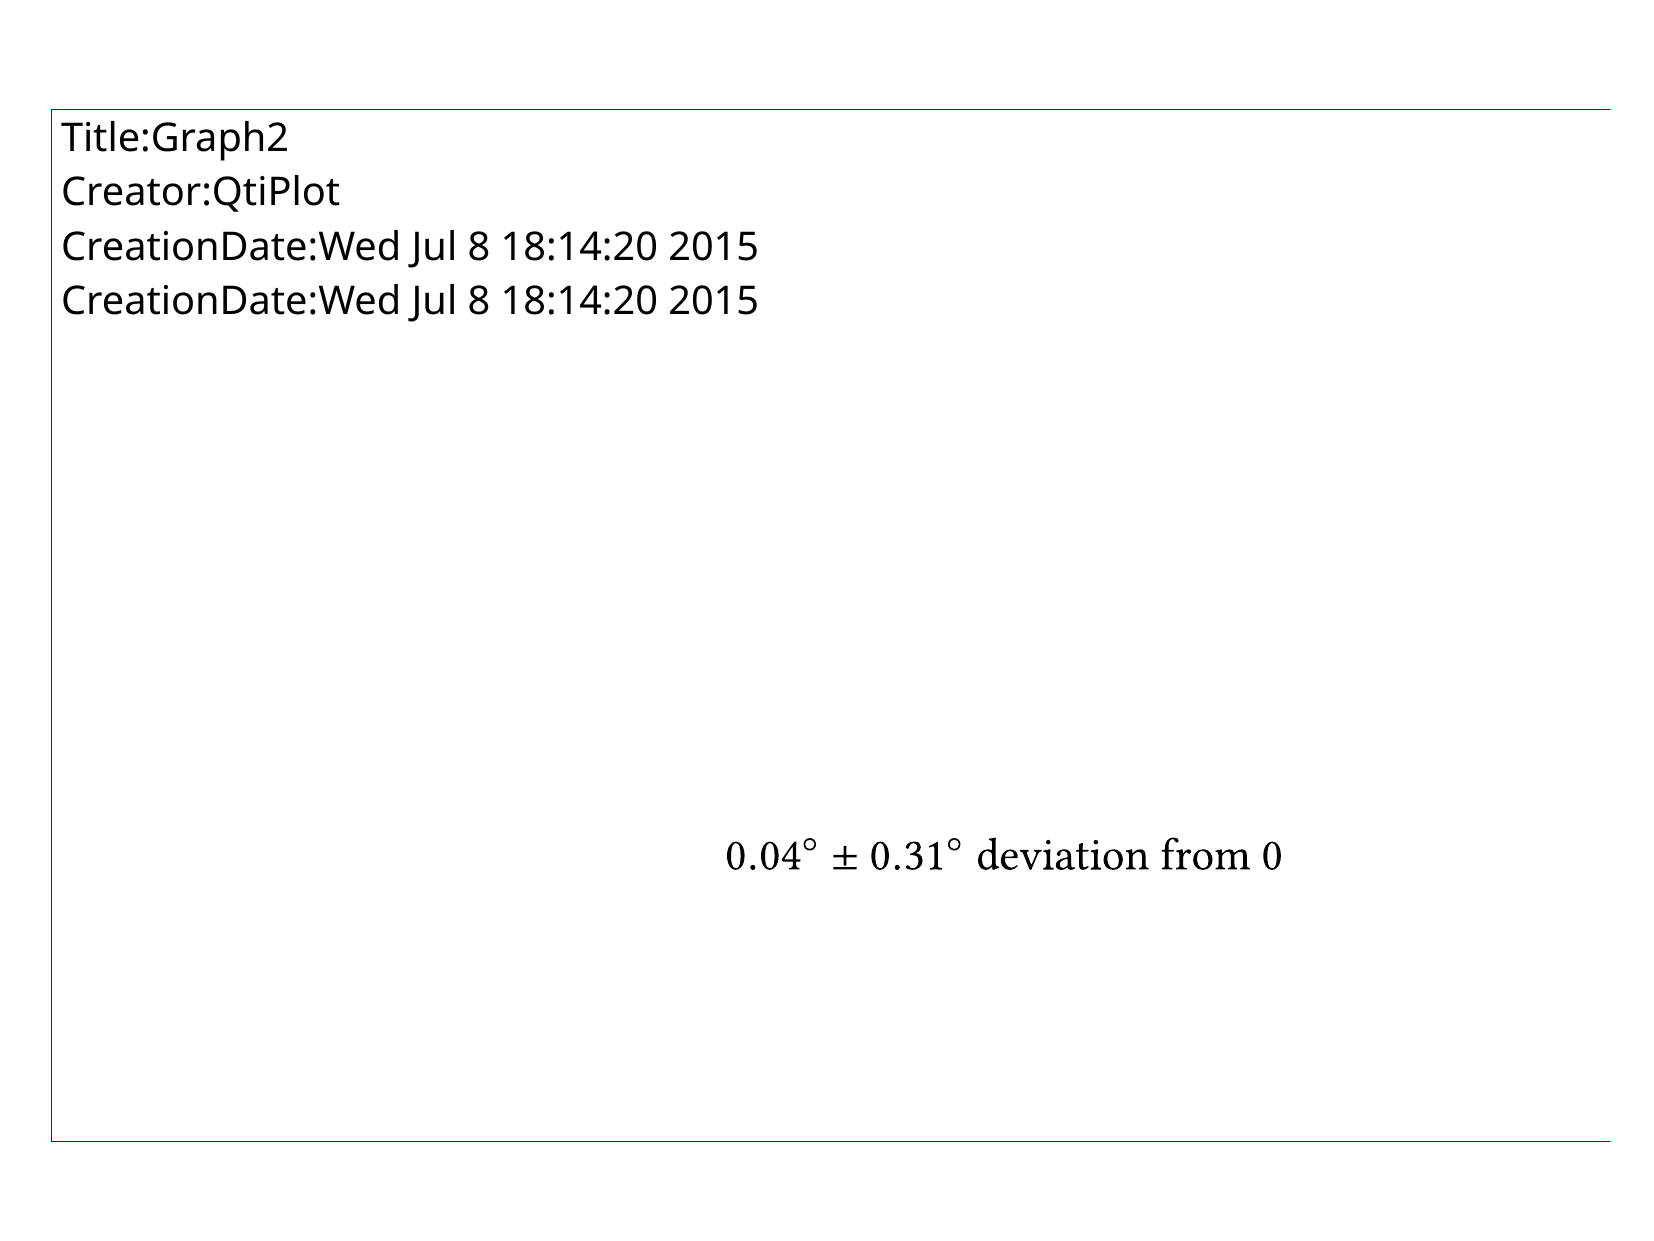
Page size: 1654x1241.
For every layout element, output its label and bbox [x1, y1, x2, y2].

text_box [725, 837, 1283, 871]
picture [48, 106, 1611, 1142]
